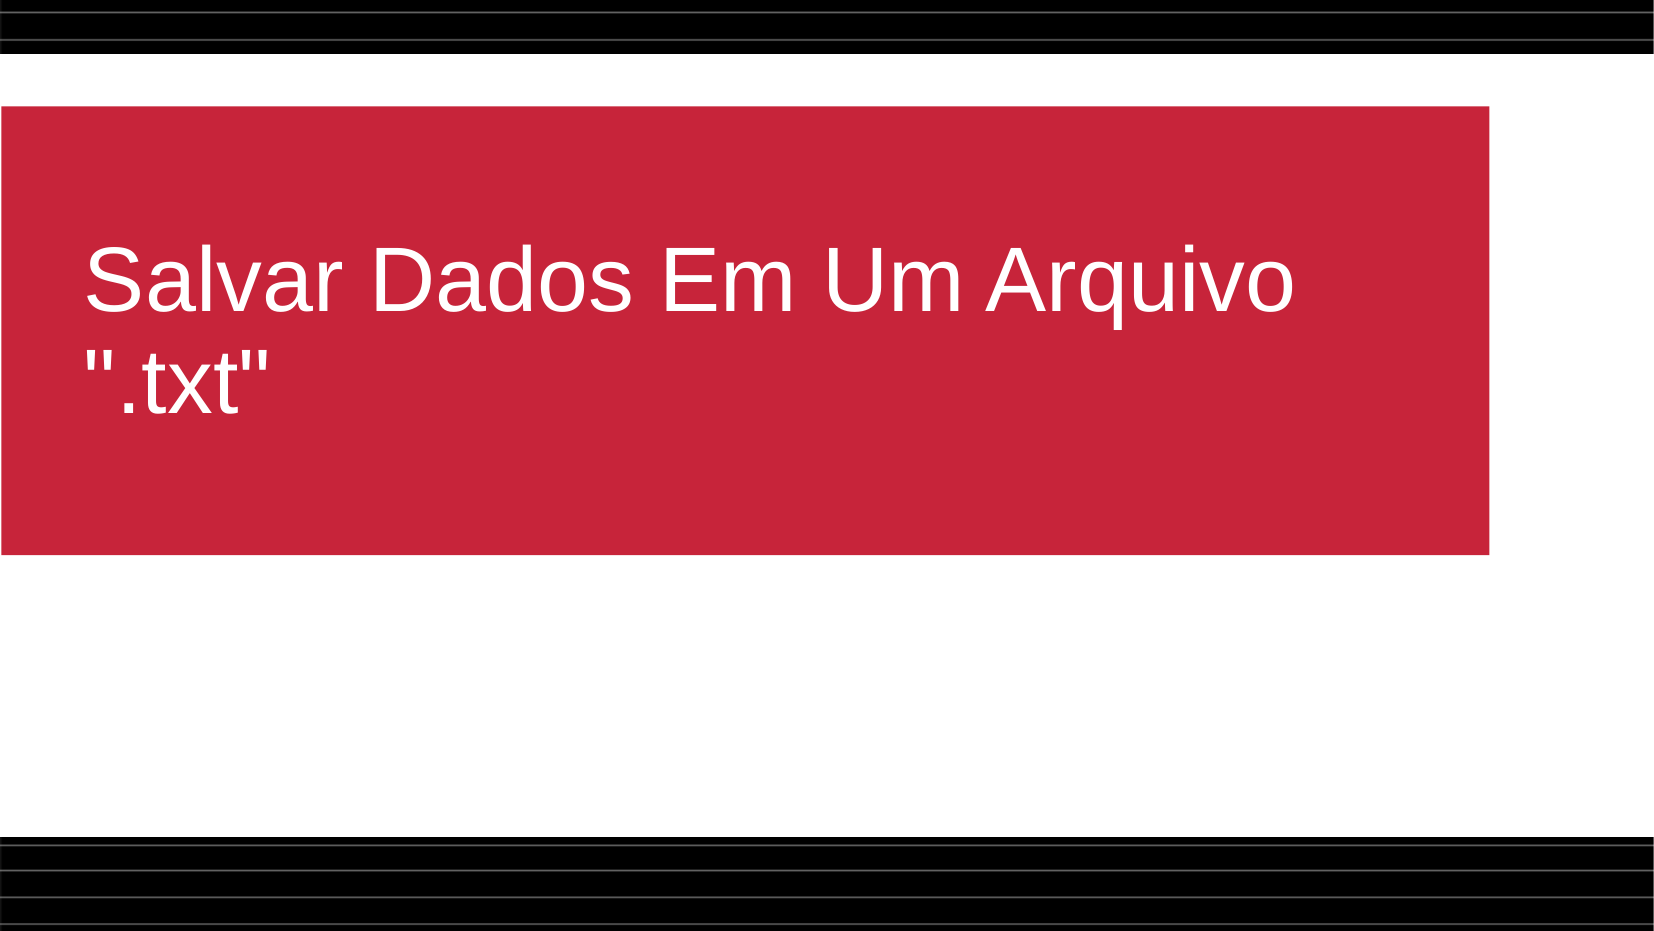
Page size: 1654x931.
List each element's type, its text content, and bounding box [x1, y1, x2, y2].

picture [0, 0, 1654, 54]
title Salvar Dados Em Um Arquivo ".txt" [1, 106, 1490, 556]
picture [0, 837, 1654, 931]
